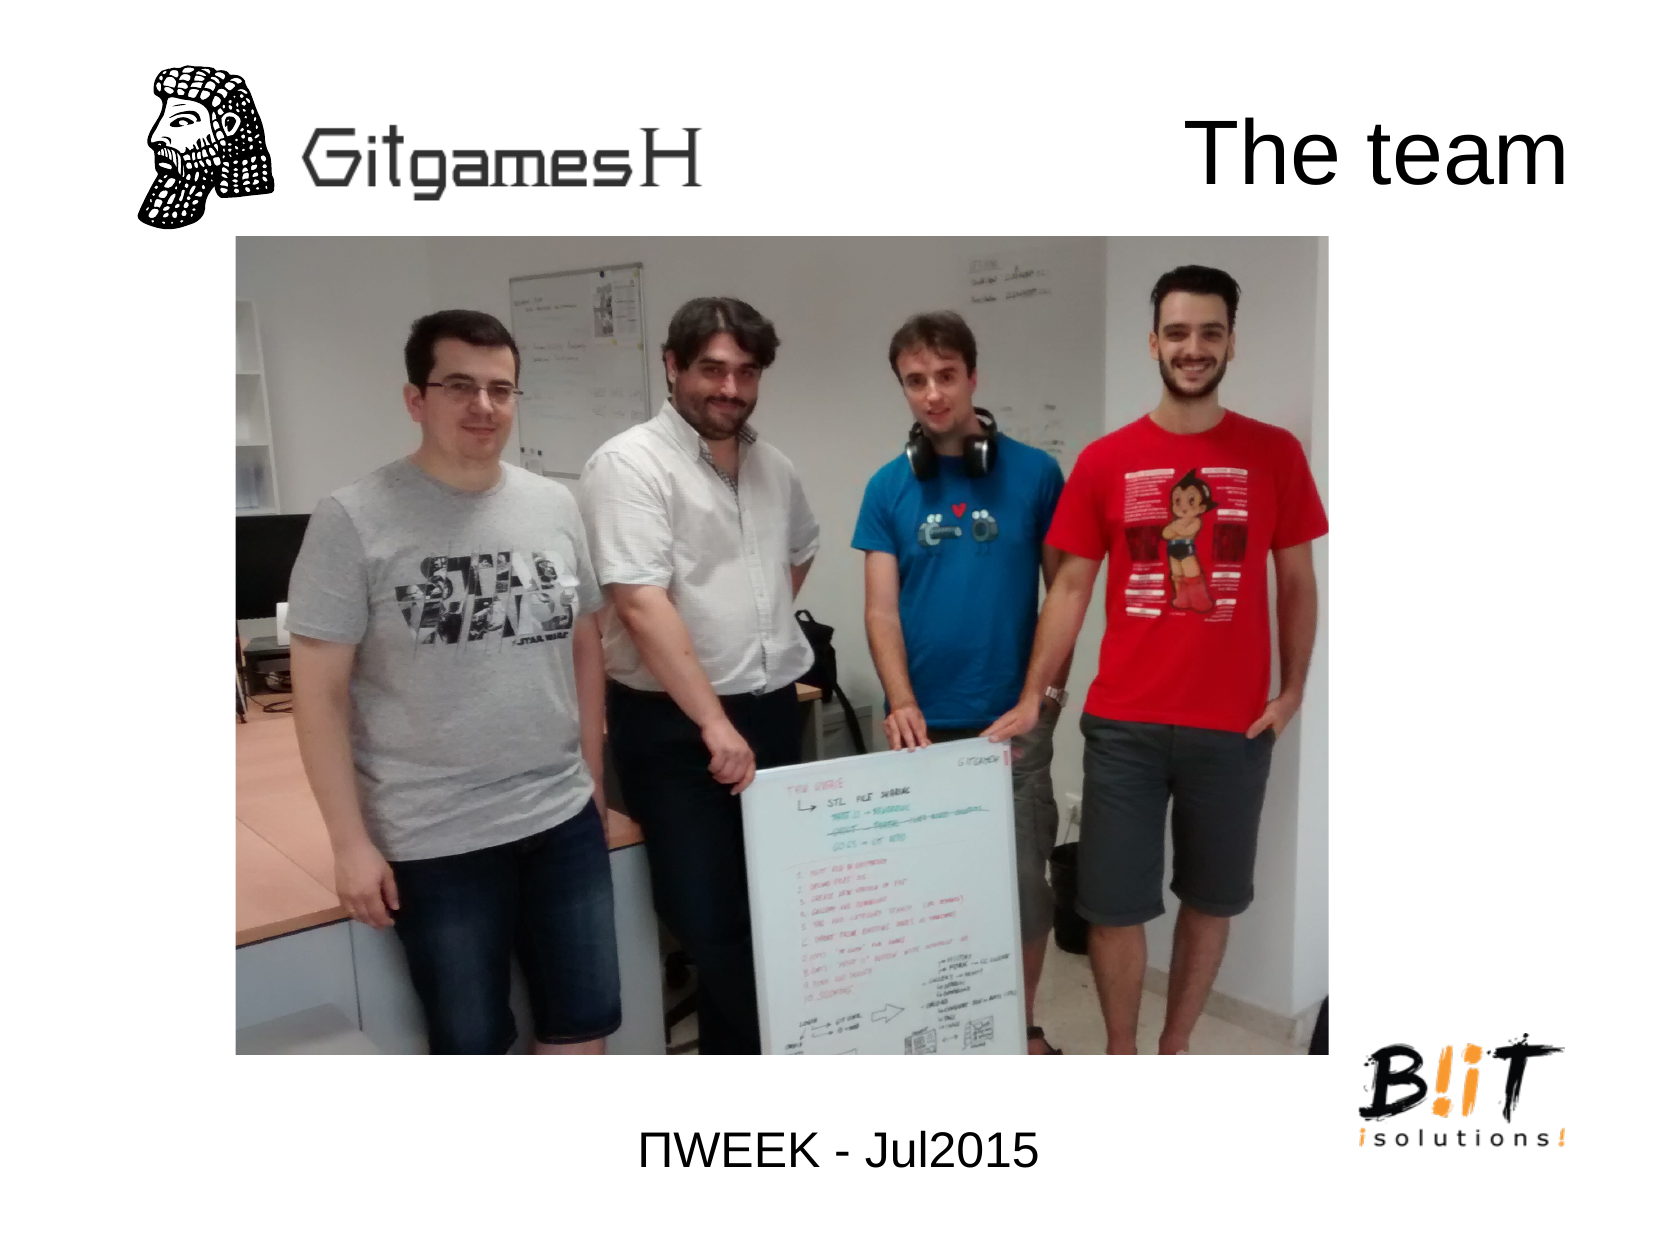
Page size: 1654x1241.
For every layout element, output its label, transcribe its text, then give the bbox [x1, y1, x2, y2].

list ΠWEEK - Jul2015 [59, 1122, 1548, 1182]
picture [235, 257, 1329, 1055]
picture [118, 58, 709, 237]
picture [1358, 1033, 1565, 1152]
title The team [82, 49, 1571, 257]
